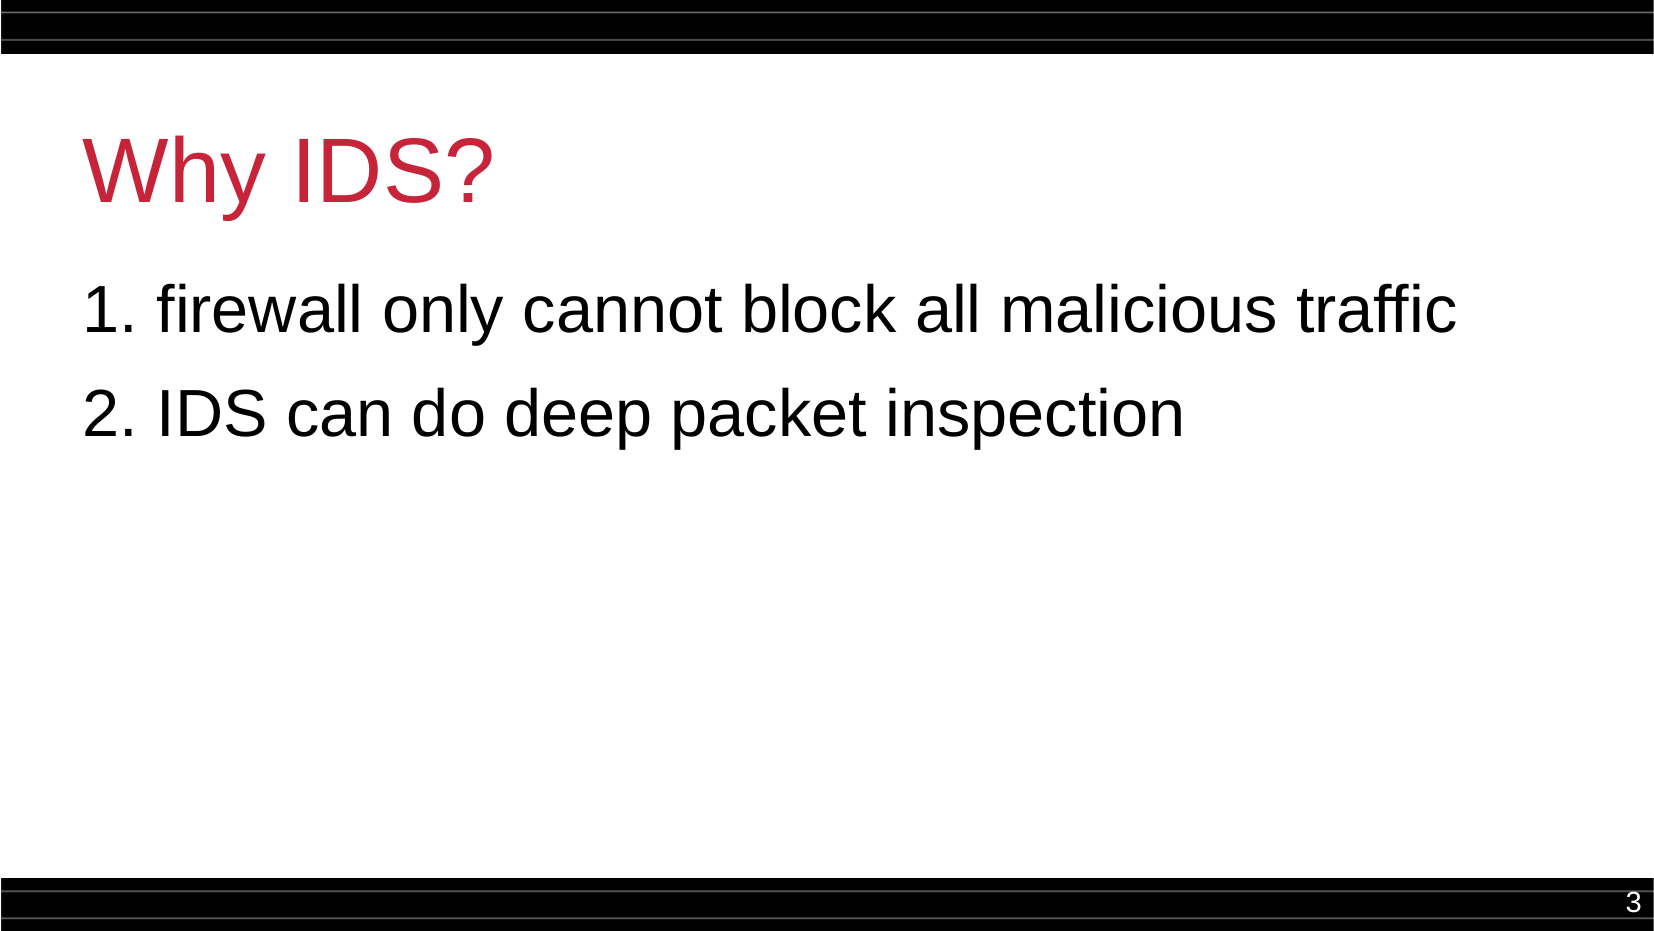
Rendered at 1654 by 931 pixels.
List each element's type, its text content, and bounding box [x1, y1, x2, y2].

title Why IDS? [82, 92, 1571, 249]
picture [1, 0, 1654, 54]
list 1. firewall only cannot block all malicious traffic 2. IDS can do deep packet inspection [82, 271, 1571, 758]
picture [1, 878, 1654, 931]
